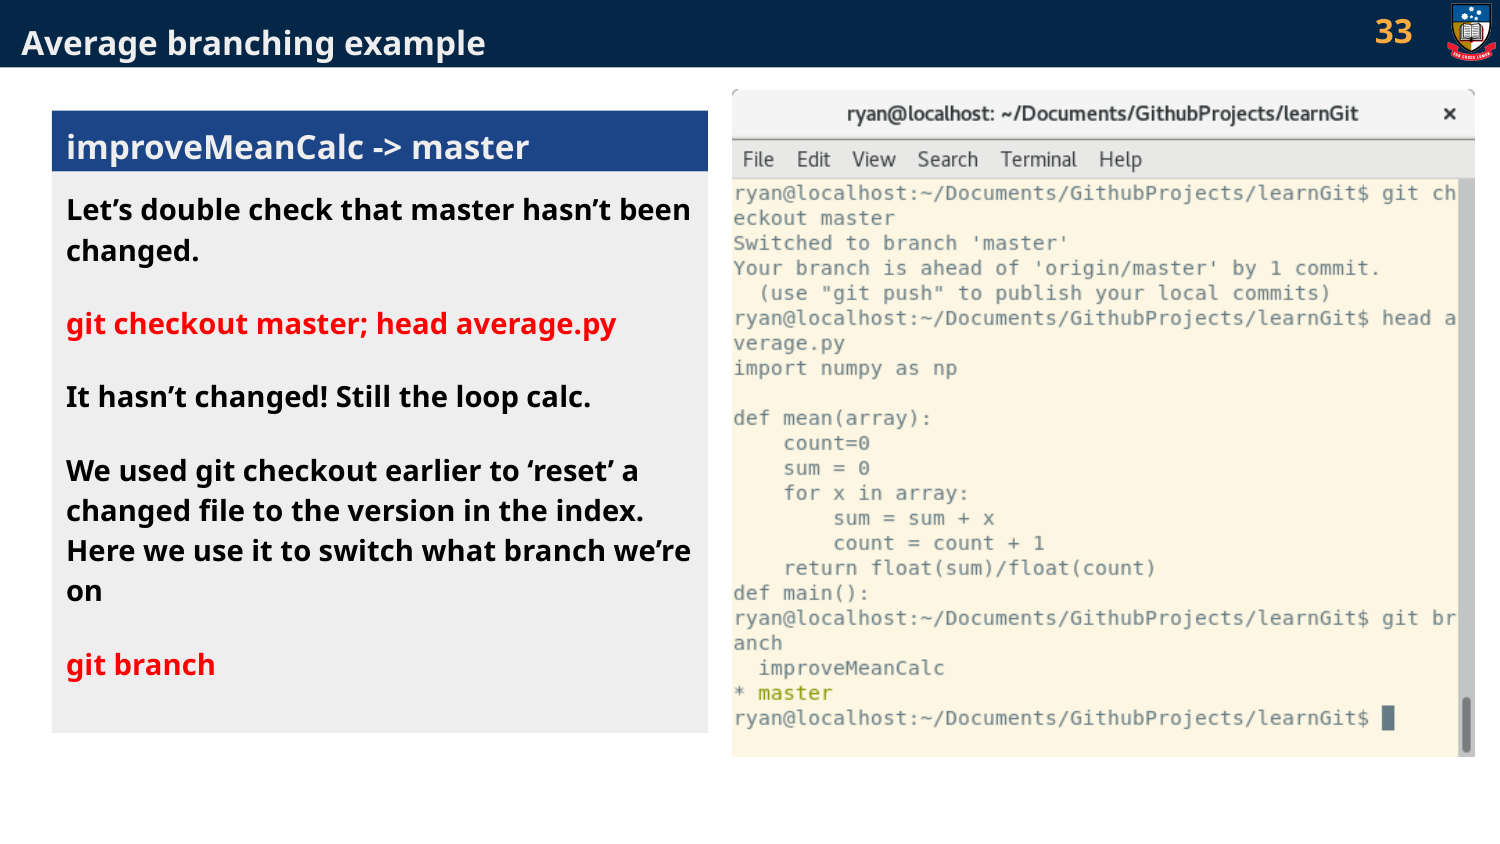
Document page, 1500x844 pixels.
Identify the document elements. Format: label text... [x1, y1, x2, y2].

title improveMeanCalc -> master [51, 110, 708, 171]
picture [1446, 1, 1497, 63]
list Let’s double check that master hasn’t been changed. git checkout master; head average.py It hasn’t changed! Still the loop calc. We used git checkout earlier to ‘reset’ a changed file to the version in the index. Here we use it to switch what branch we’re on git branch [51, 171, 708, 732]
picture [732, 89, 1475, 757]
subtitle Average branching example [6, 1, 728, 63]
slide_number <number> [1338, 0, 1428, 65]
